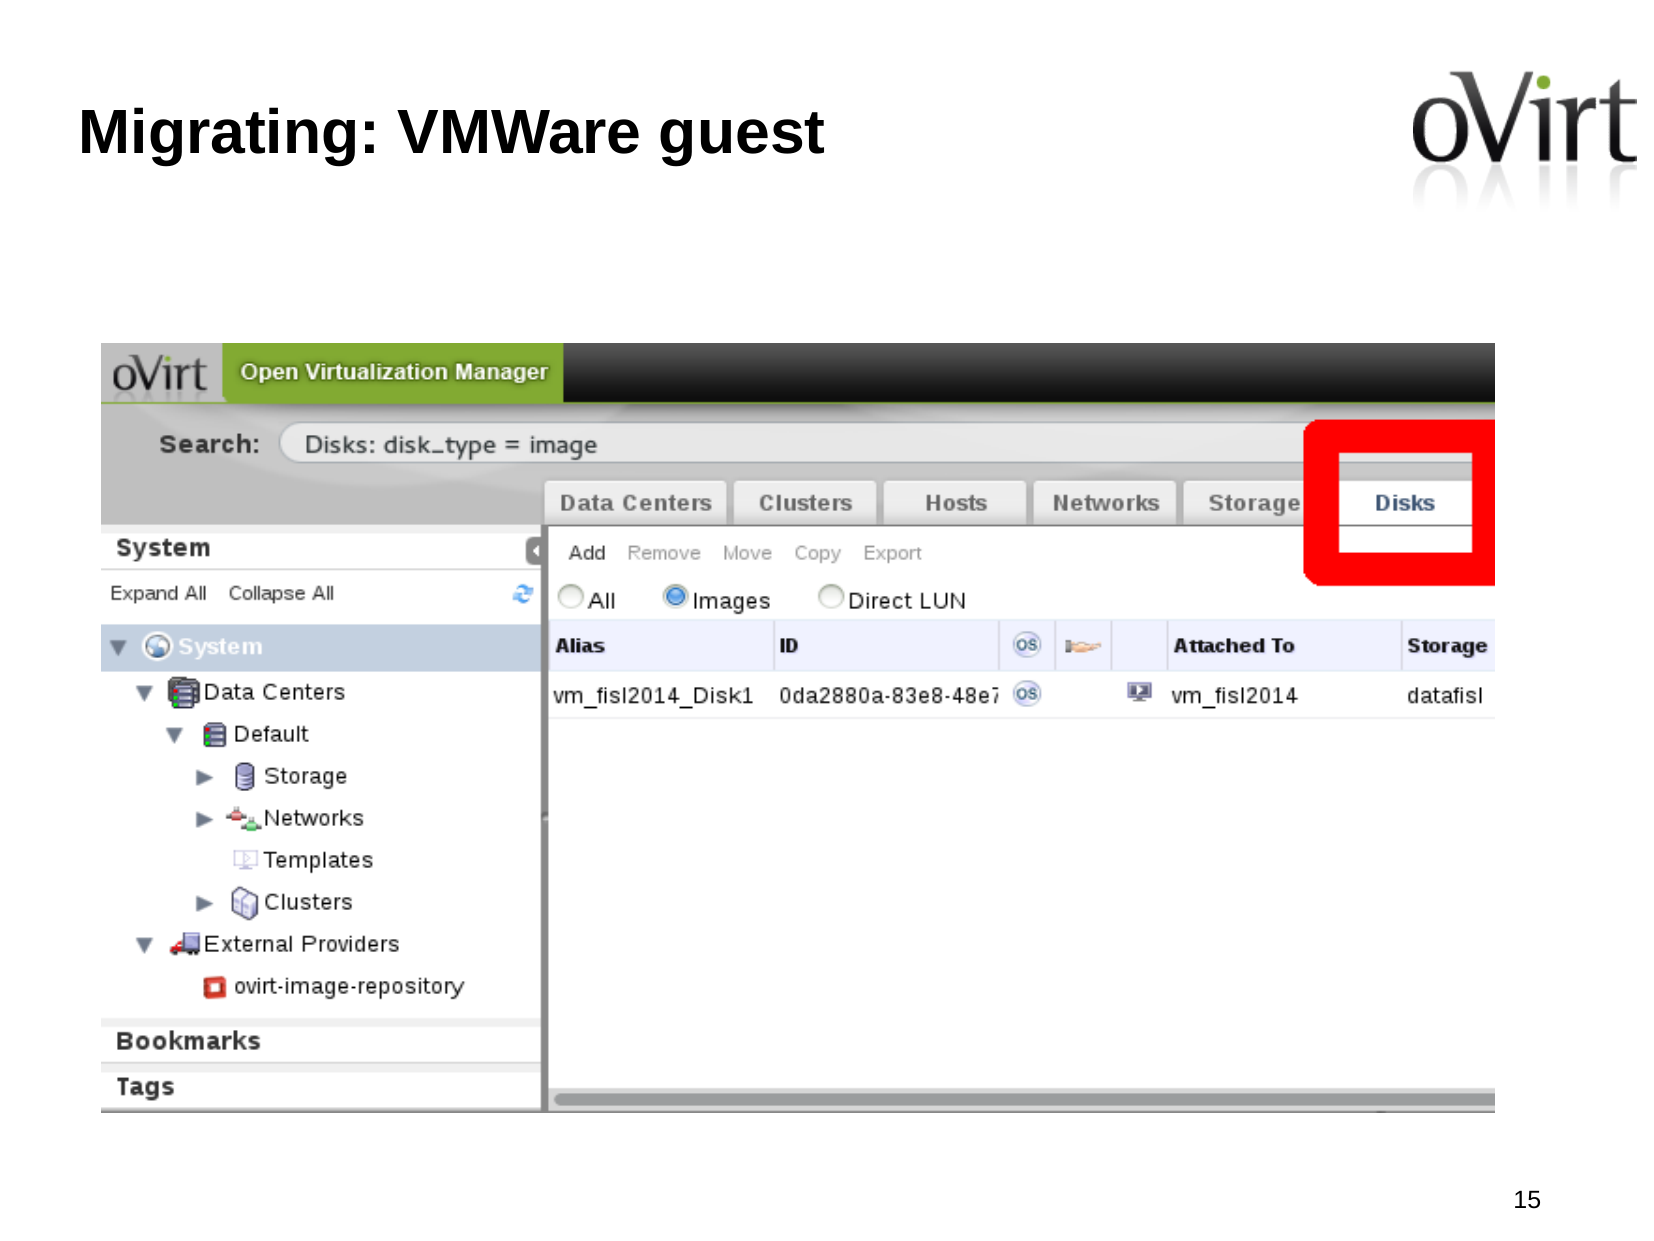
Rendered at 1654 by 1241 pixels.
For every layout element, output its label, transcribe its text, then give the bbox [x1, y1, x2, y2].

text_box Migrating: VMWare guest [64, 30, 1285, 233]
picture [1413, 63, 1637, 212]
picture [101, 343, 1495, 1113]
